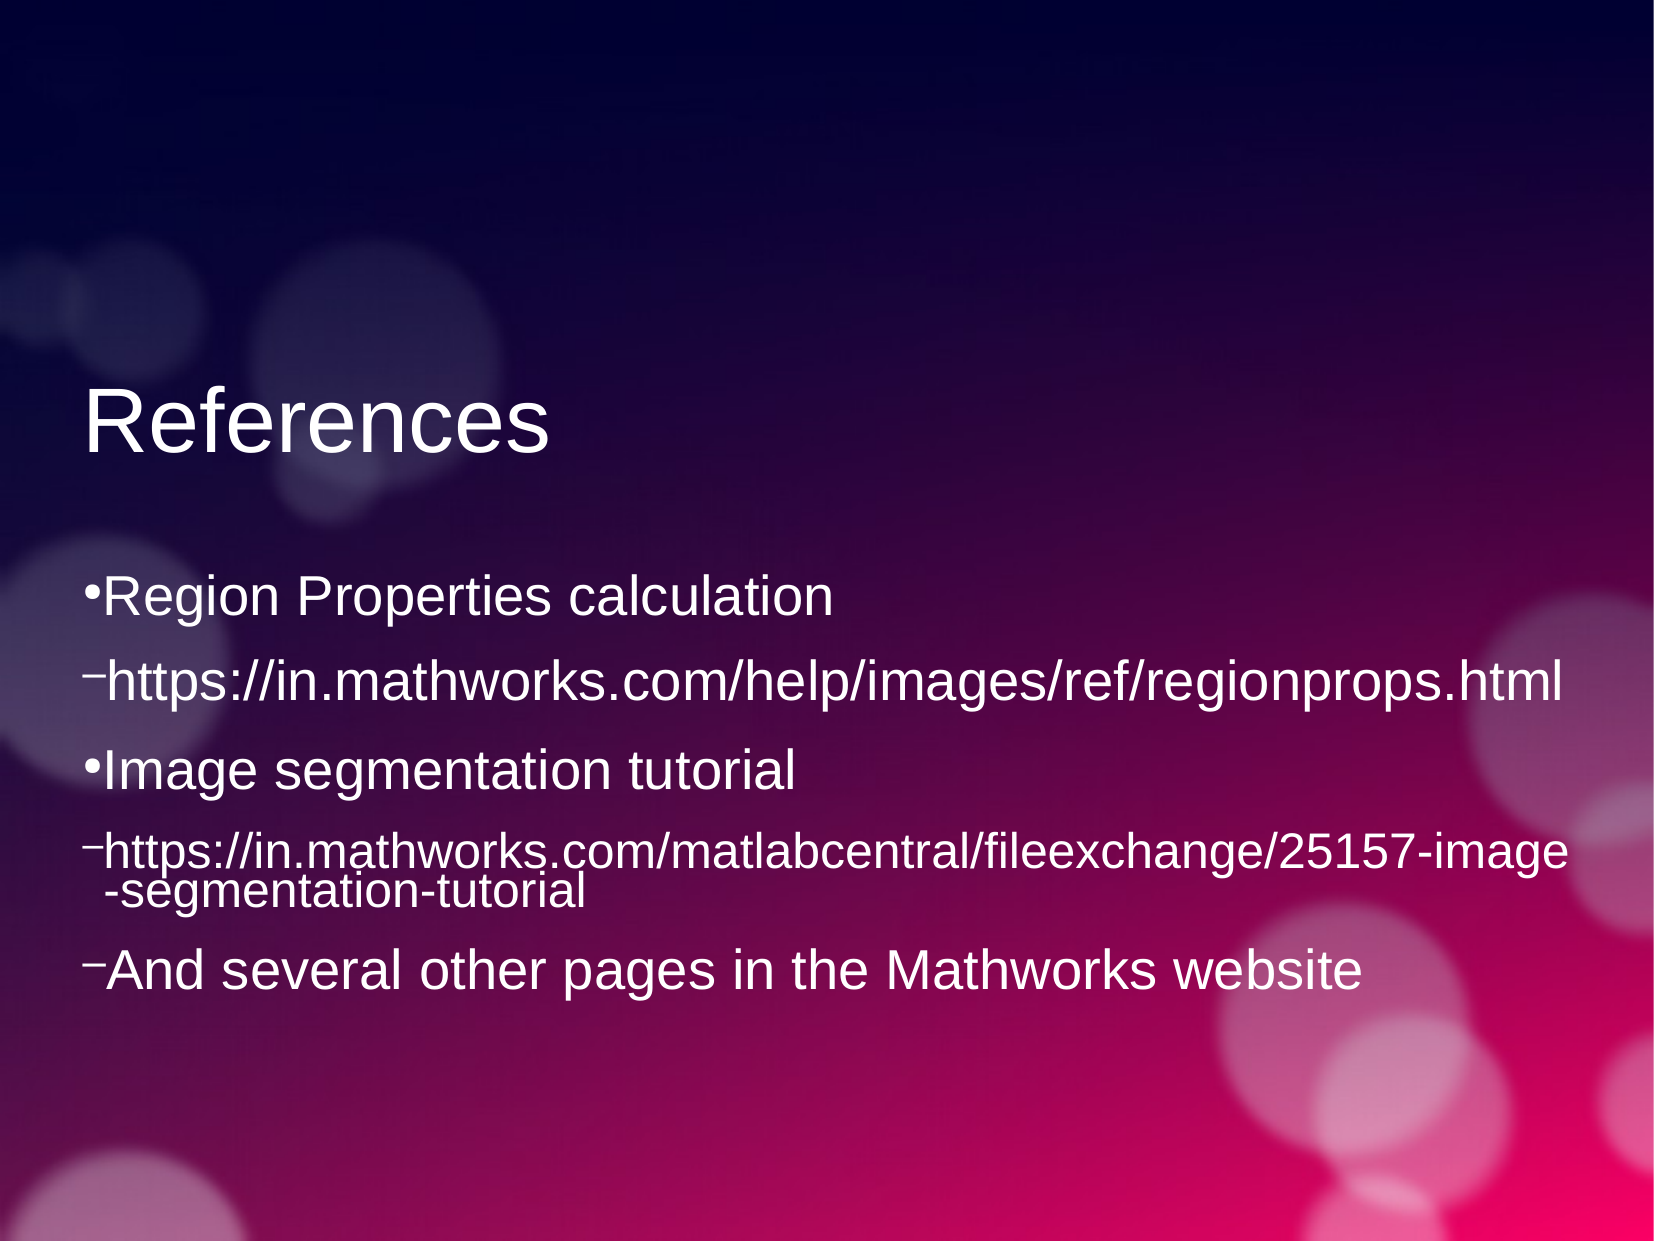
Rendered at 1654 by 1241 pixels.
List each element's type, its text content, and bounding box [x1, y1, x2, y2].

list Region Properties calculation https://in.mathworks.com/help/images/ref/regionprops.html Image segmentation tutorial https://in.mathworks.com/matlabcentral/fileexchange/25157-image-segmentation-tutorial And several other pages in the Mathworks website [82, 566, 1571, 1010]
title References [82, 312, 1571, 520]
